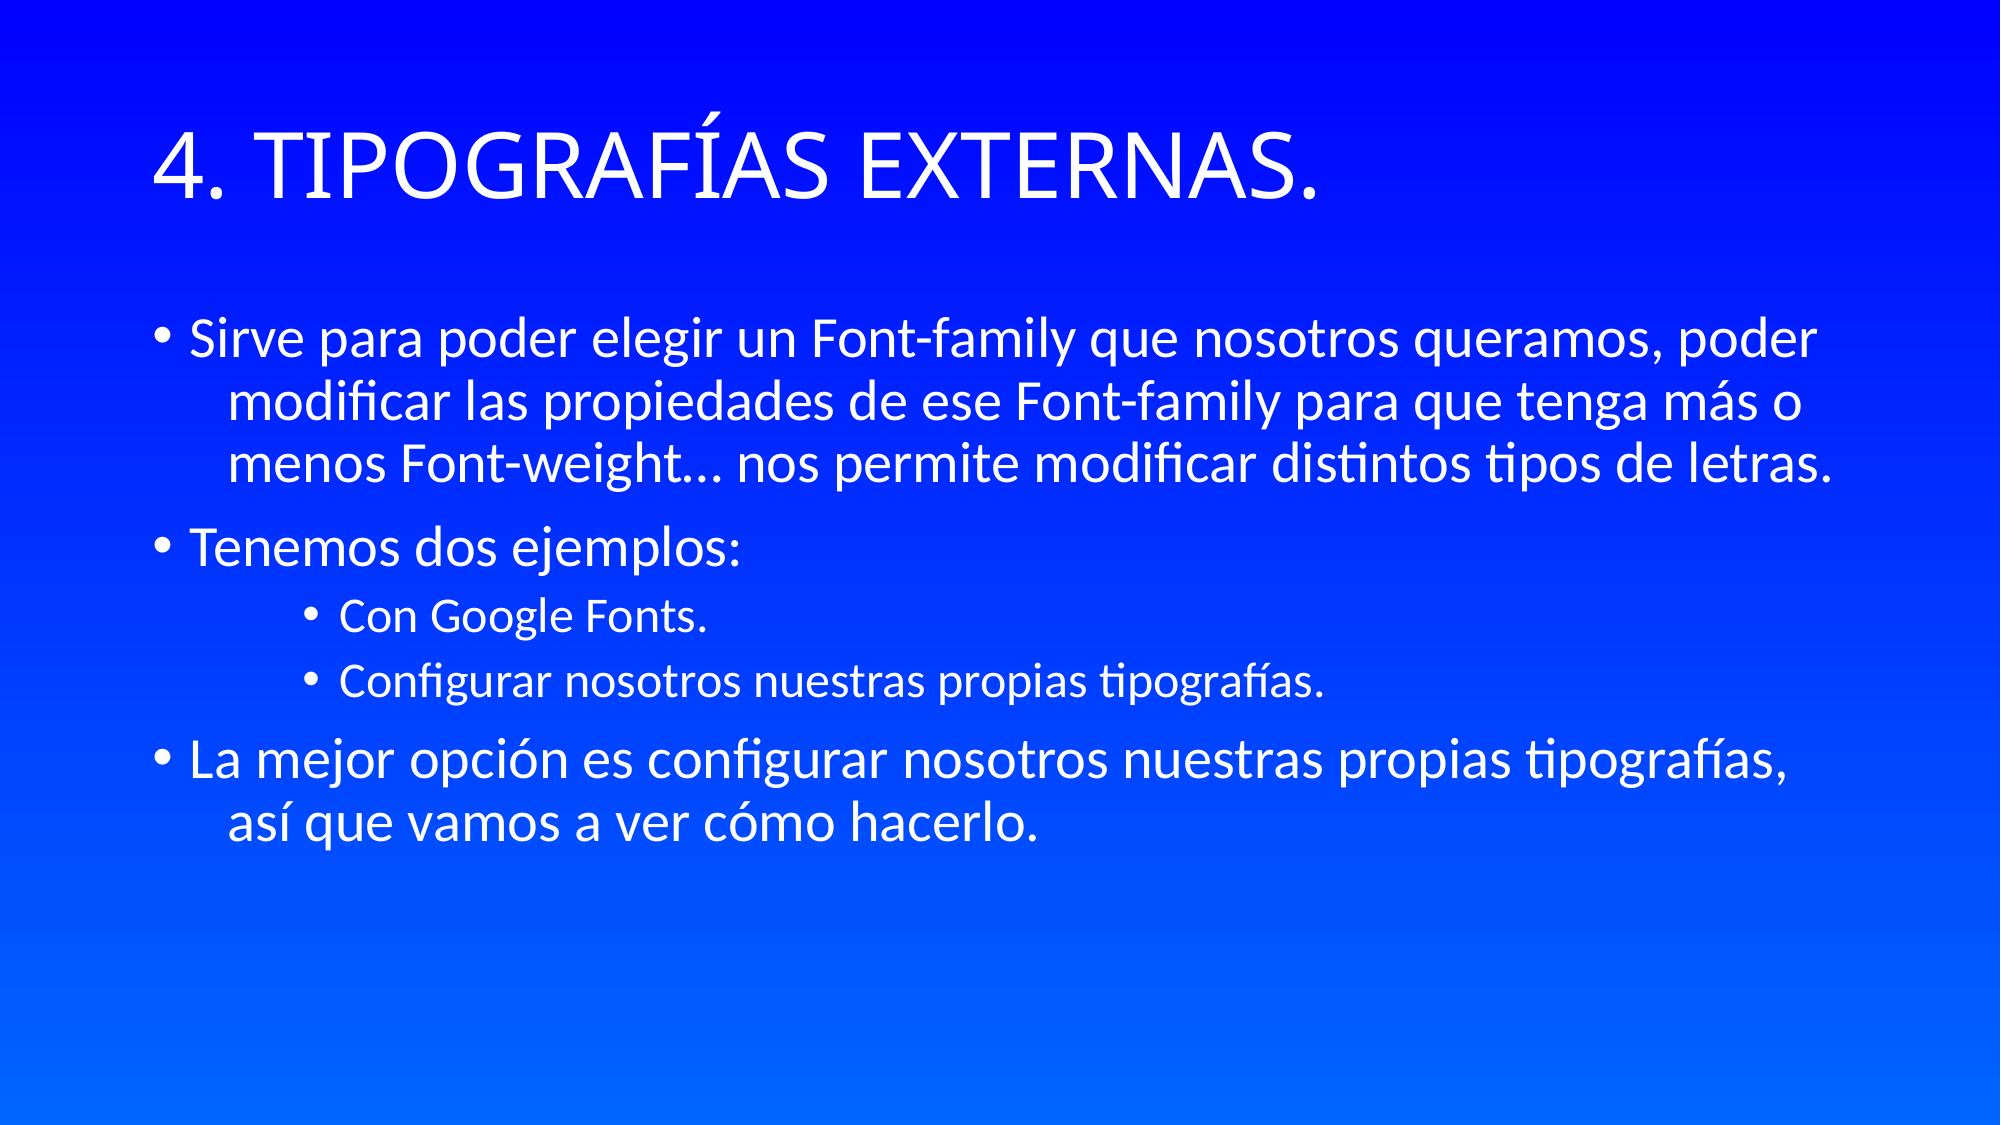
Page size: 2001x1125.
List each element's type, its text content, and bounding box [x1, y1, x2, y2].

list Sirve para poder elegir un Font-family que nosotros queramos, poder modificar las propiedades de ese Font-family para que tenga más o menos Font-weight… nos permite modificar distintos tipos de letras. Tenemos dos ejemplos: Con Google Fonts. Configurar nosotros nuestras propias tipografías. La mejor opción es configurar nosotros nuestras propias tipografías, así que vamos a ver cómo hacerlo. [137, 299, 1863, 1014]
title 4. TIPOGRAFÍAS EXTERNAS. [137, 59, 1863, 278]
